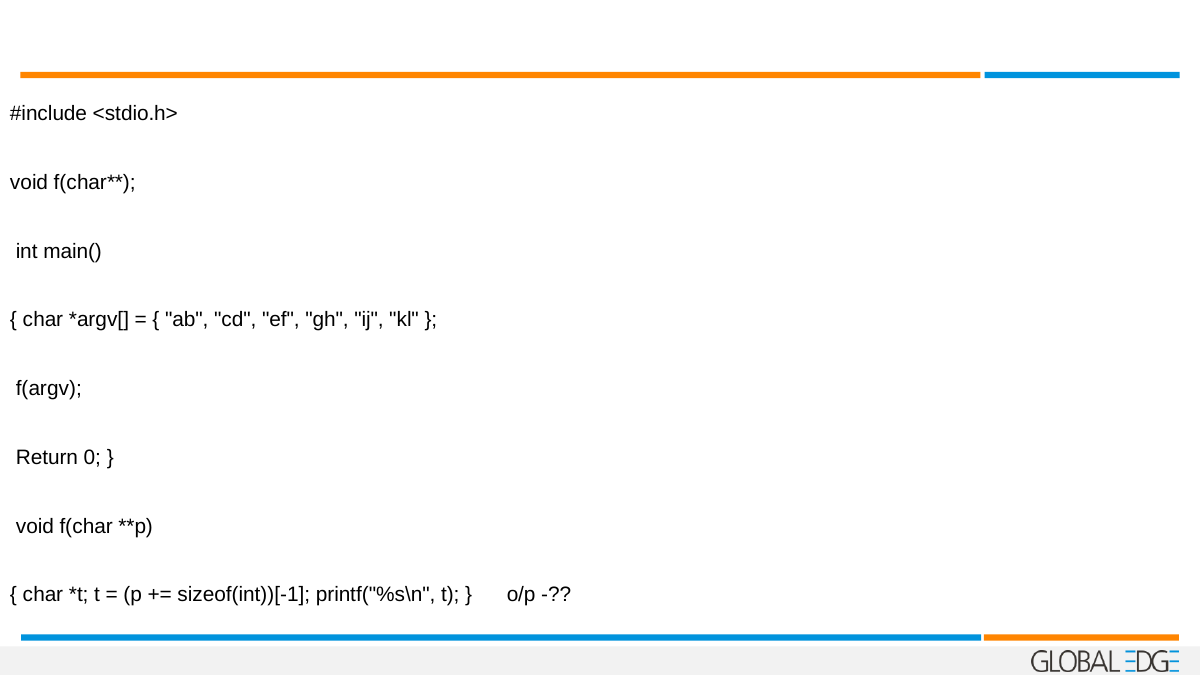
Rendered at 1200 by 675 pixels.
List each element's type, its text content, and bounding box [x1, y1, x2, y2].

text_box #include <stdio.h> void f(char**); int main() { char *argv[] = { "ab", "cd", "ef", "gh", "ij", "kl" }; f(argv); Return 0; } void f(char **p) { char *t; t = (p += sizeof(int))[-1]; printf("%s\n", t); } o/p -?? [0, 94, 1200, 616]
picture [1031, 650, 1179, 672]
